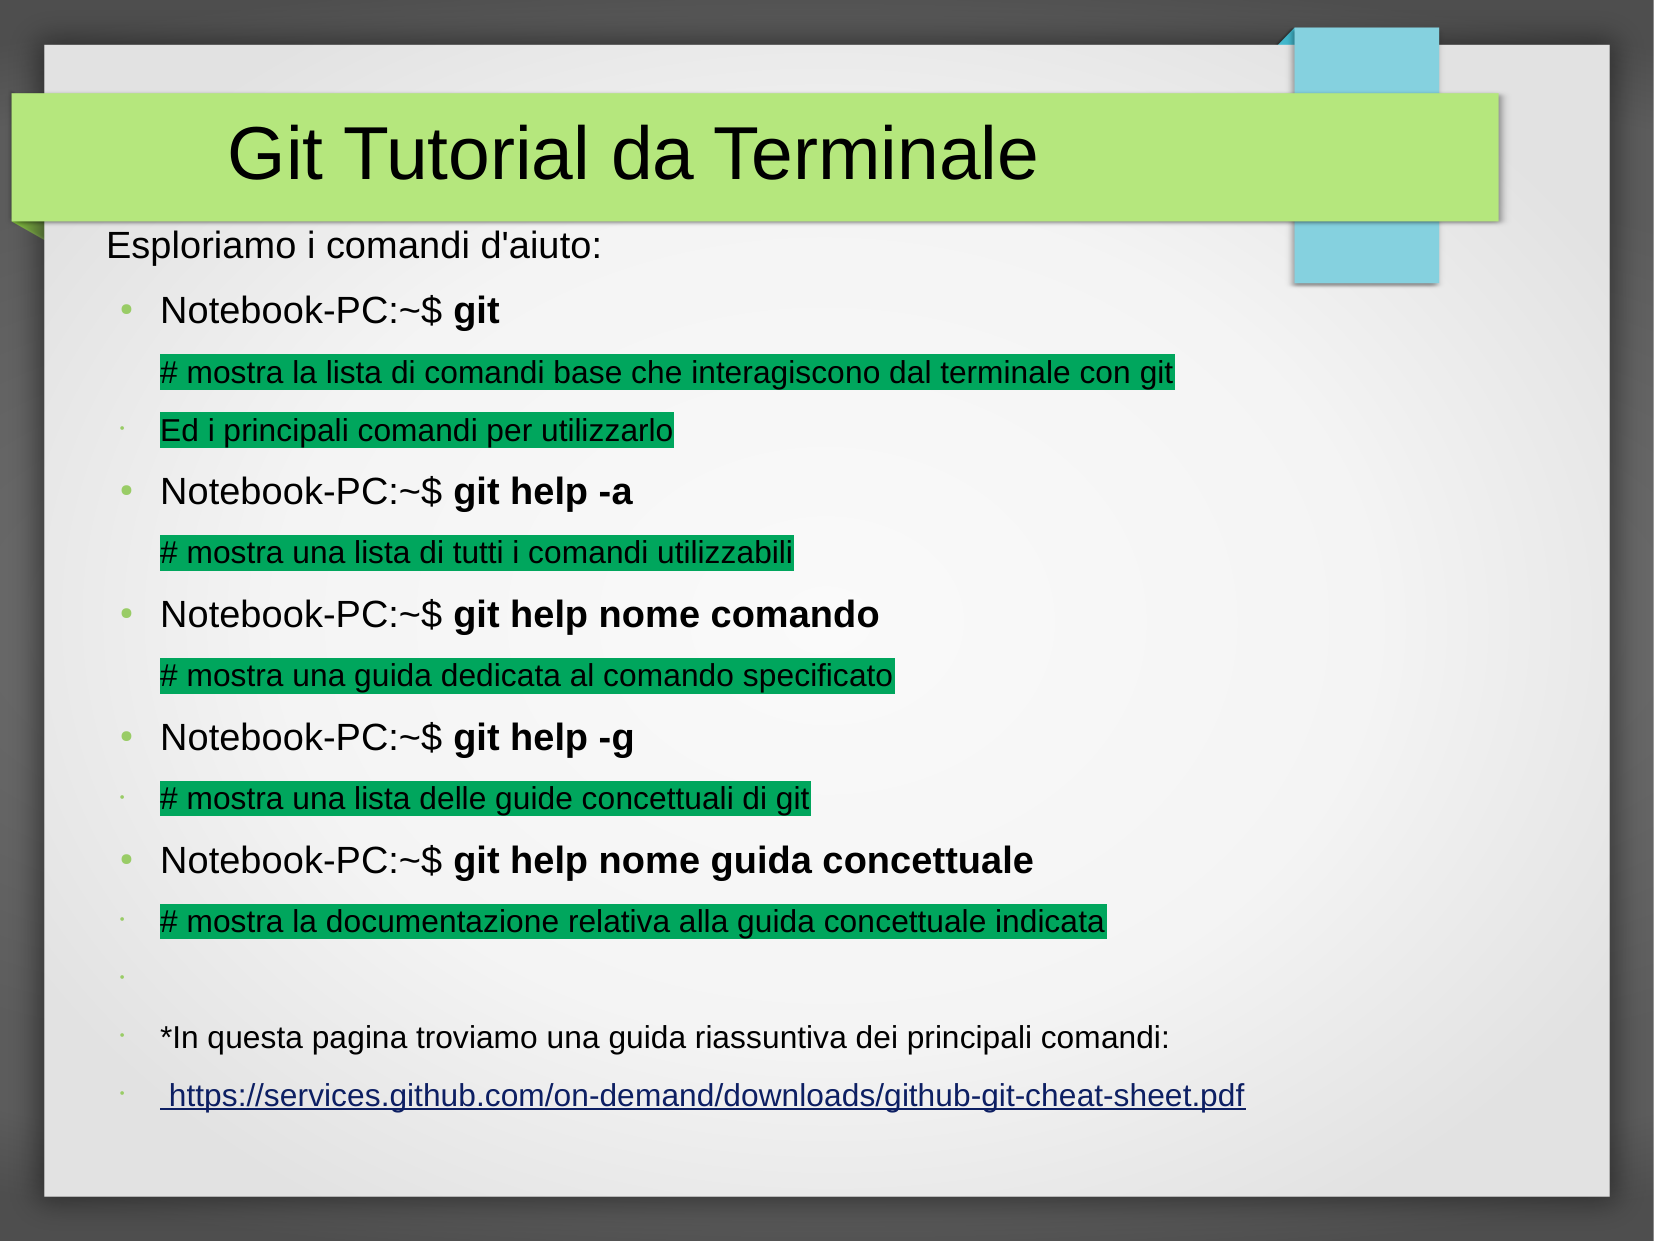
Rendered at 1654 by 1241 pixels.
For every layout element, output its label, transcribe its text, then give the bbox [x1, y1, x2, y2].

picture [0, 0, 1654, 1241]
title Git Tutorial da Terminale [82, 94, 1264, 213]
list Esploriamo i comandi d'aiuto: Notebook-PC:~$ git # mostra la lista di comandi base che interagiscono dal terminale con git Ed i principali comandi per utilizzarlo Notebook-PC:~$ git help -a # mostra una lista di tutti i comandi utilizzabili Notebook-PC:~$ git help nome comando # mostra una guida dedicata al comando specificato Notebook-PC:~$ git help -g # mostra una lista delle guide concettuali di git Notebook-PC:~$ git help nome guida concettuale # mostra la documentazione relativa alla guida concettuale indicata *In questa pagina troviamo una guida riassuntiva dei principali comandi: https://services.github.com/on-demand/downloads/github-git-cheat-sheet.pdf [106, 224, 1595, 1123]
